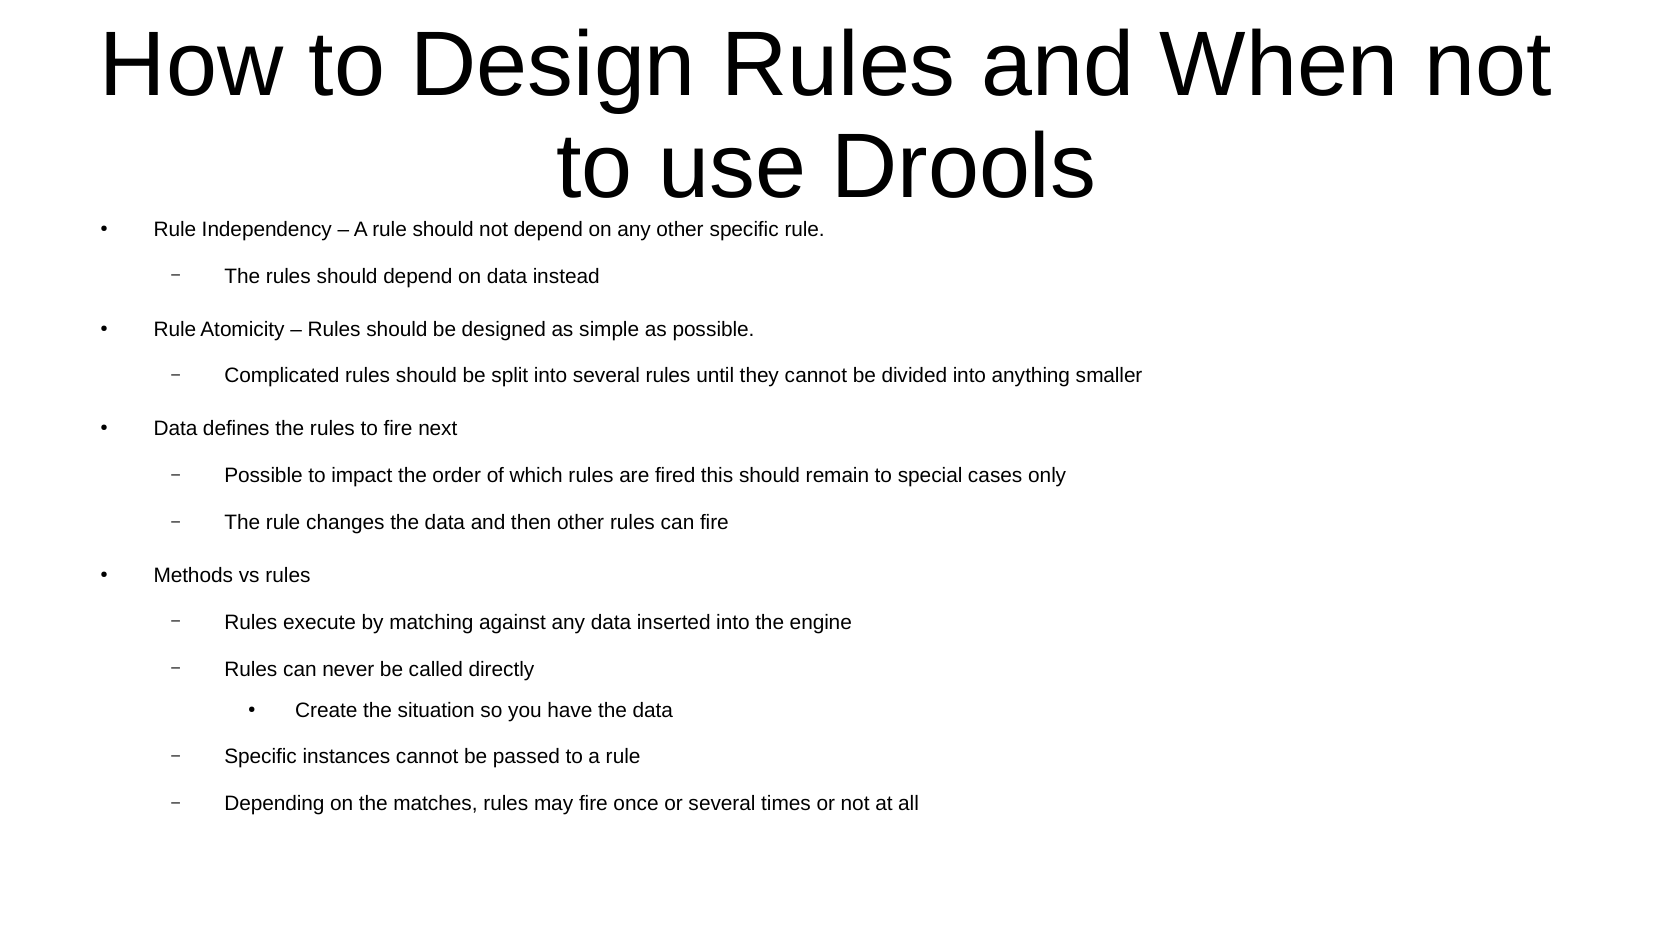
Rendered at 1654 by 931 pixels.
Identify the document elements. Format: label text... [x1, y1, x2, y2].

list Rule Independency – A rule should not depend on any other specific rule. The rules should depend on data instead Rule Atomicity – Rules should be designed as simple as possible. Complicated rules should be split into several rules until they cannot be divided into anything smaller Data defines the rules to fire next Possible to impact the order of which rules are fired this should remain to special cases only The rule changes the data and then other rules can fire Methods vs rules Rules execute by matching against any data inserted into the engine Rules can never be called directly Create the situation so you have the data Specific instances cannot be passed to a rule Depending on the matches, rules may fire once or several times or not at all [82, 217, 1636, 916]
title How to Design Rules and When not to use Drools [82, 12, 1571, 217]
